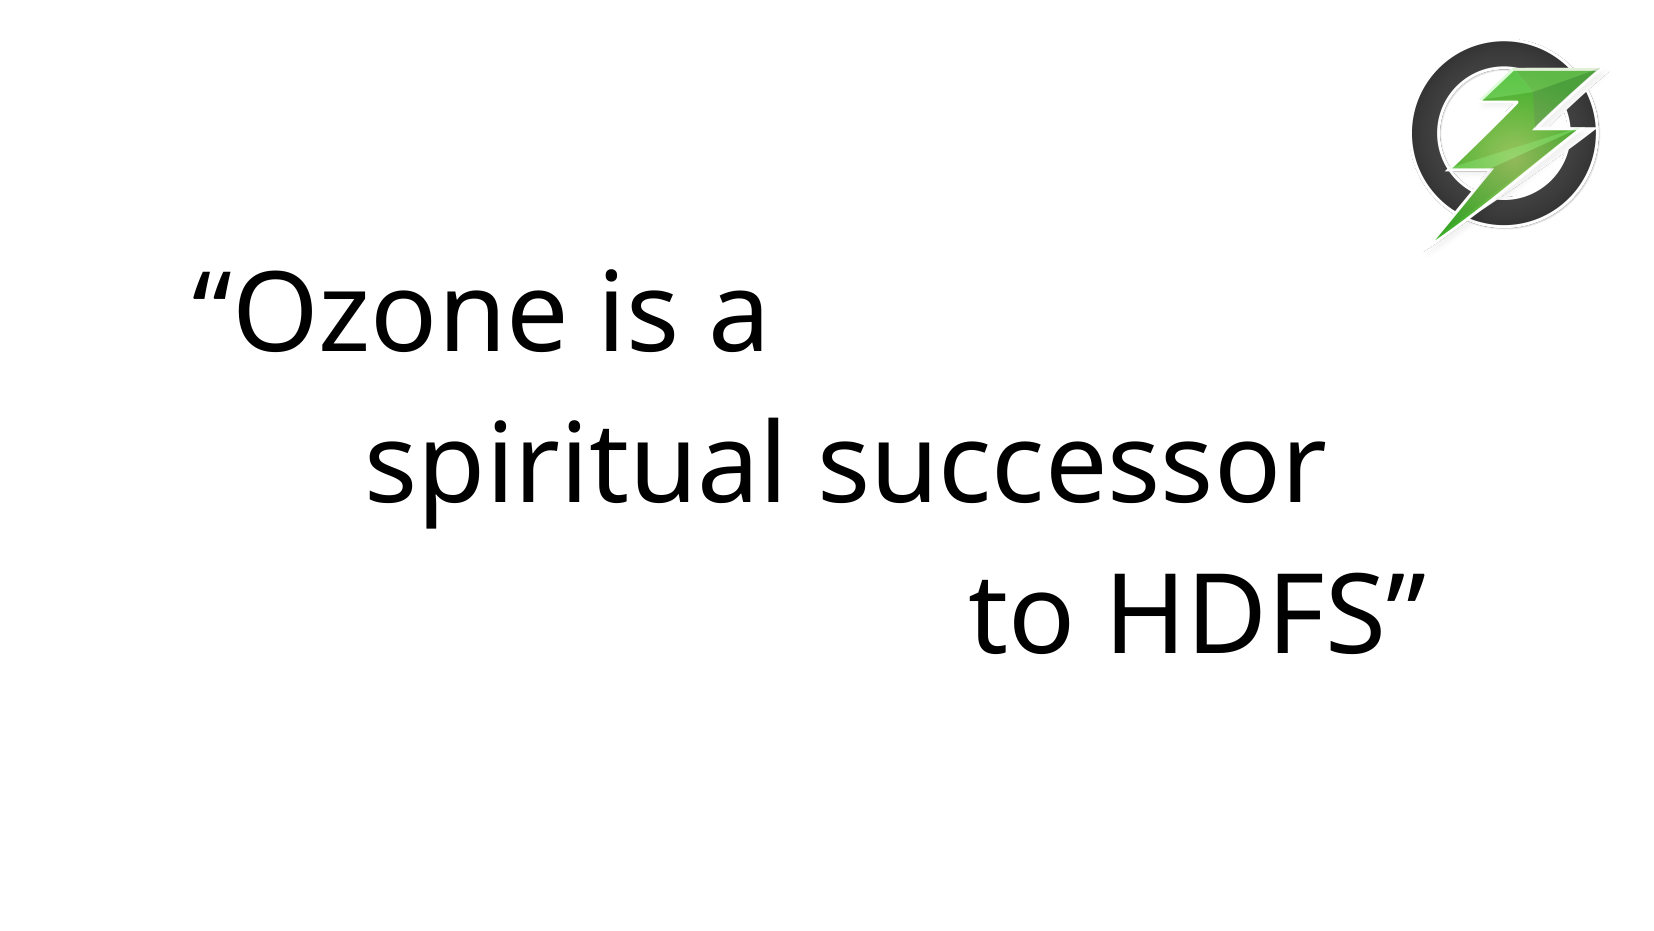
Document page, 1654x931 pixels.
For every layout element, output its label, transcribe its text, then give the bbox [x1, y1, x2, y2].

picture [1406, 34, 1616, 257]
list “Ozone is a spiritual successor to HDFS” [139, 232, 1540, 698]
